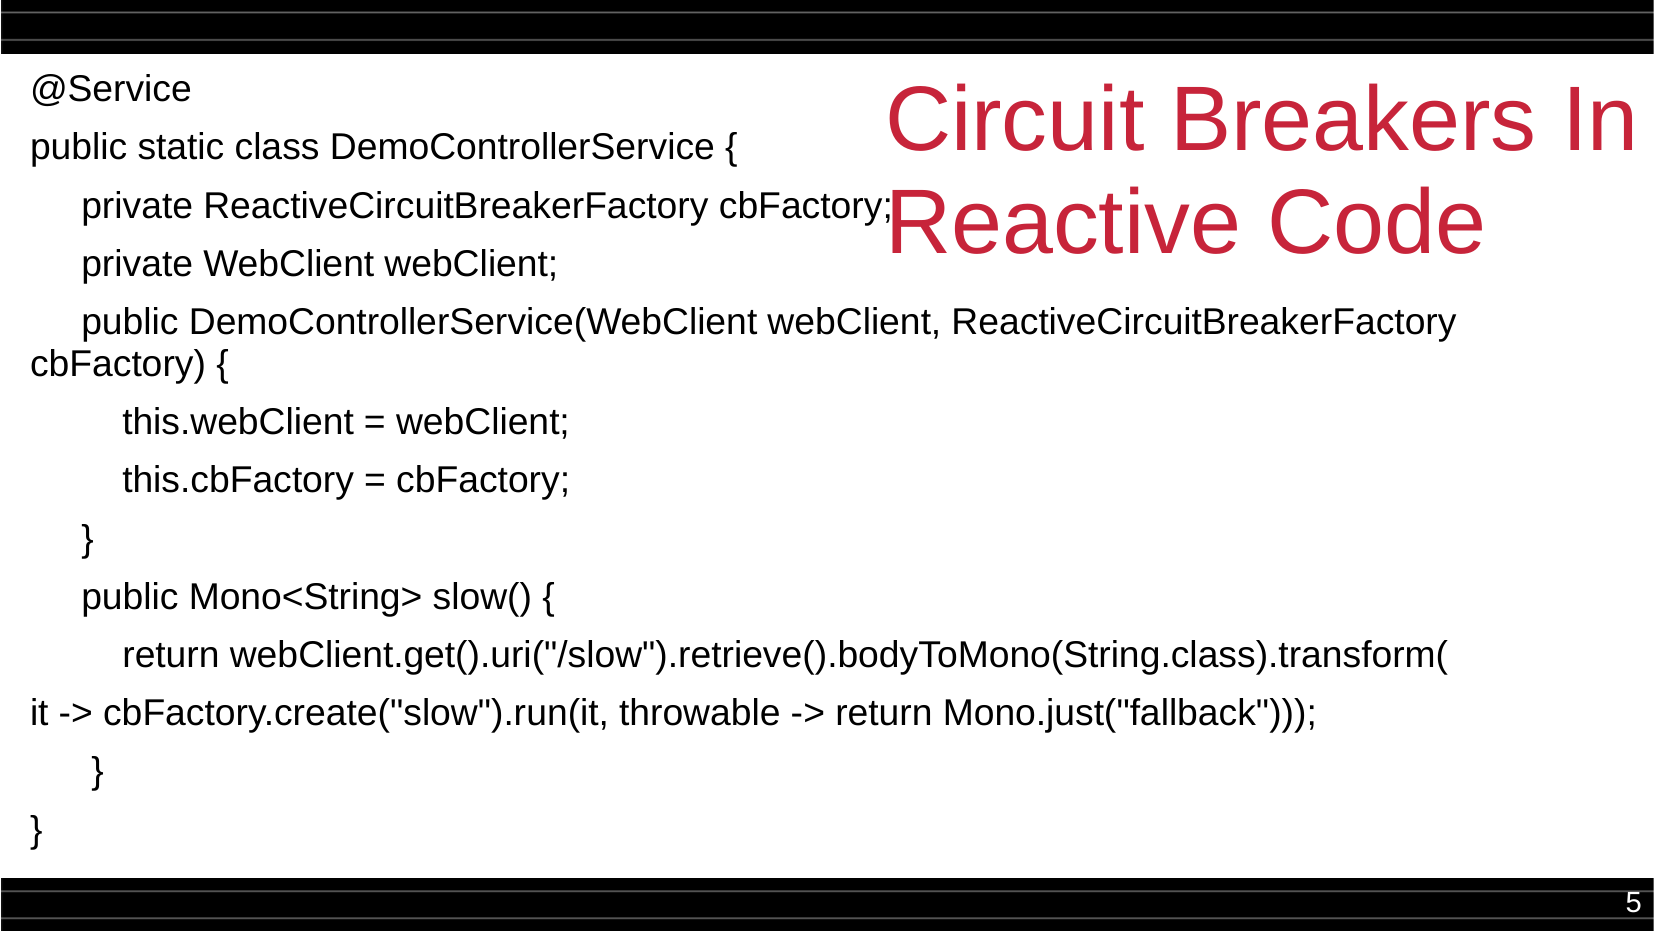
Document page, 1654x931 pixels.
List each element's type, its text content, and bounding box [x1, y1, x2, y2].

title Circuit Breakers In Reactive Code [1606, 67, 1642, 273]
picture [1, 0, 1654, 54]
list @Service public static class DemoControllerService { private ReactiveCircuitBreakerFactory cbFactory; private WebClient webClient; public DemoControllerService(WebClient webClient, ReactiveCircuitBreakerFactory cbFactory) { this.webClient = webClient; this.cbFactory = cbFactory; } public Mono<String> slow() { return webClient.get().uri("/slow").retrieve().bodyToMono(String.class).transform( it -> cbFactory.create("slow").run(it, throwable -> return Mono.just("fallback"))); } } [30, 67, 1606, 851]
picture [1, 878, 1654, 931]
